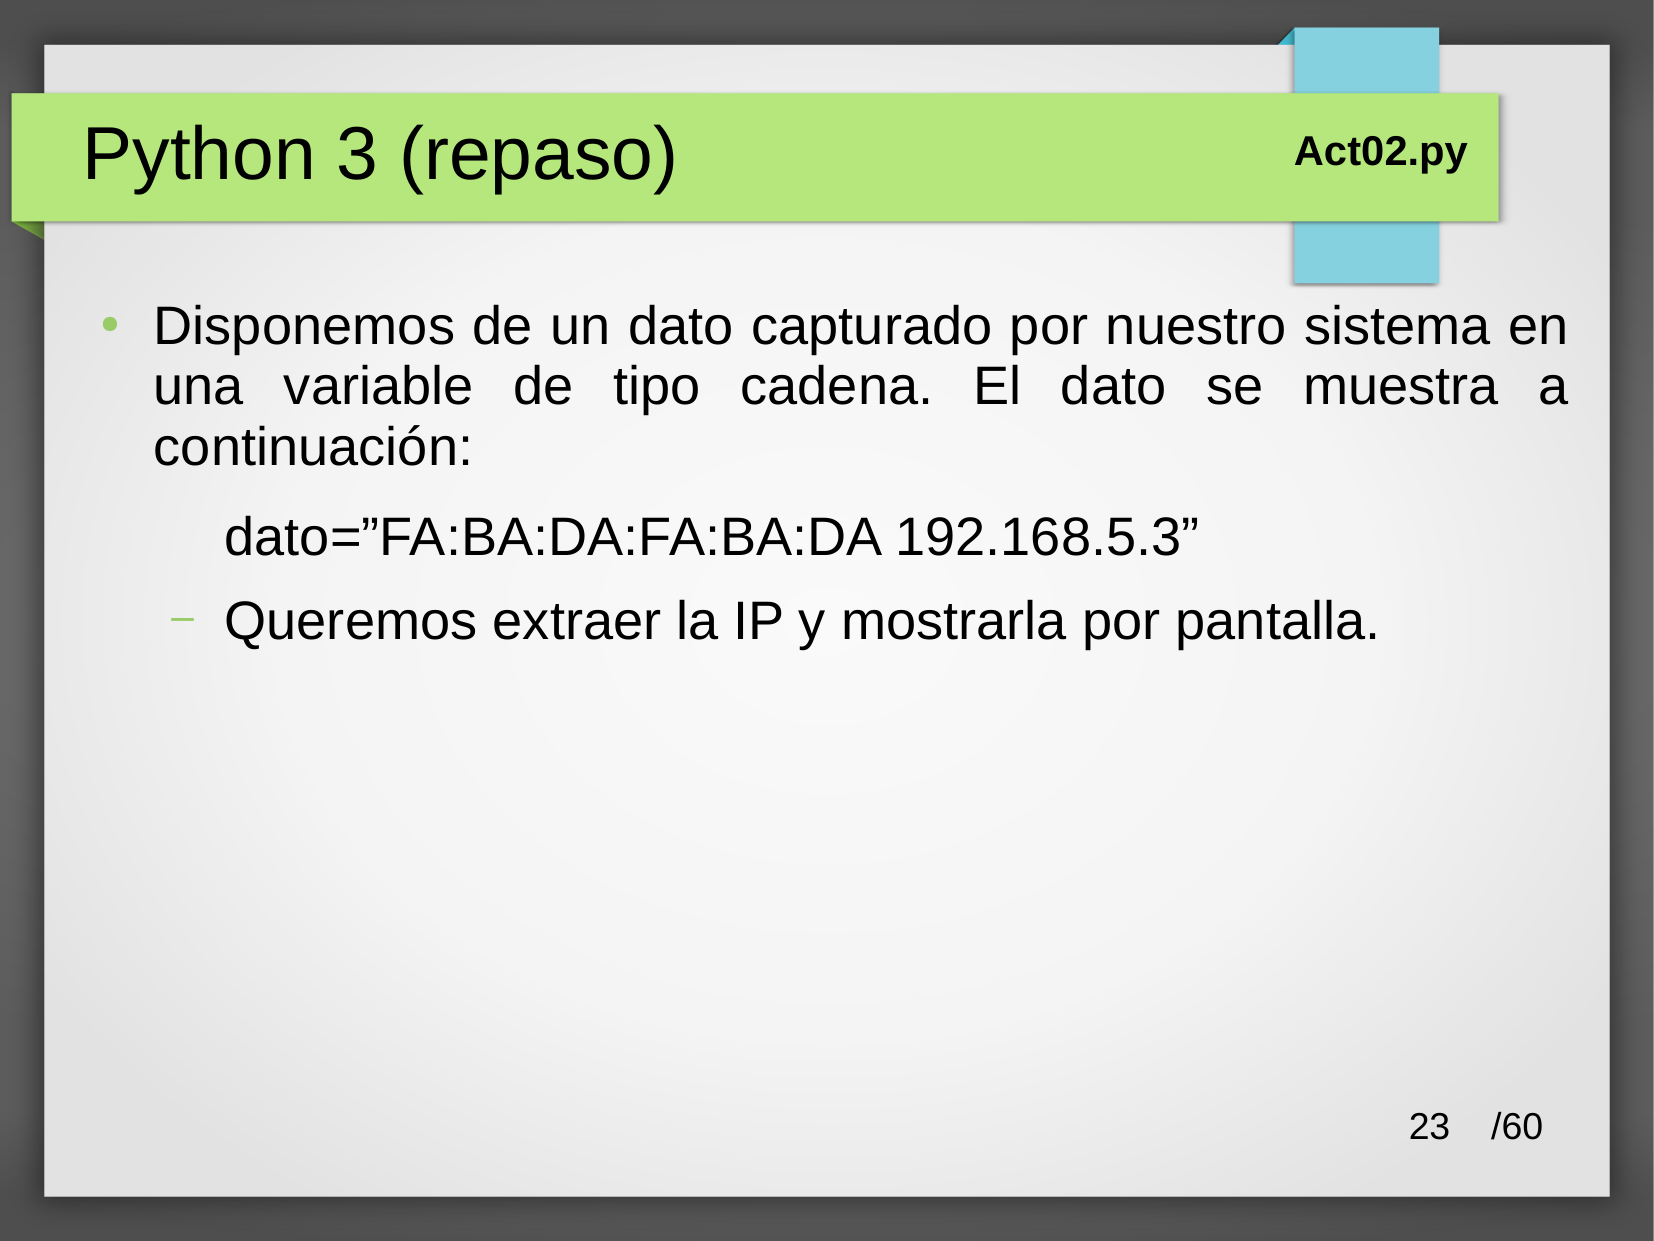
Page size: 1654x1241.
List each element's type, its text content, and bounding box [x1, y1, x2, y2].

text_box /60 [1476, 1098, 1644, 1169]
title Python 3 (repaso) [82, 94, 1264, 213]
text_box <número> [1393, 1098, 1476, 1169]
list Disponemos de un dato capturado por nuestro sistema en una variable de tipo cadena. El dato se muestra a continuación: dato=”FA:BA:DA:FA:BA:DA 192.168.5.3” Queremos extraer la IP y mostrarla por pantalla. [82, 295, 1571, 1015]
text_box Act02.py [1279, 120, 1489, 229]
picture [0, 0, 1654, 1241]
